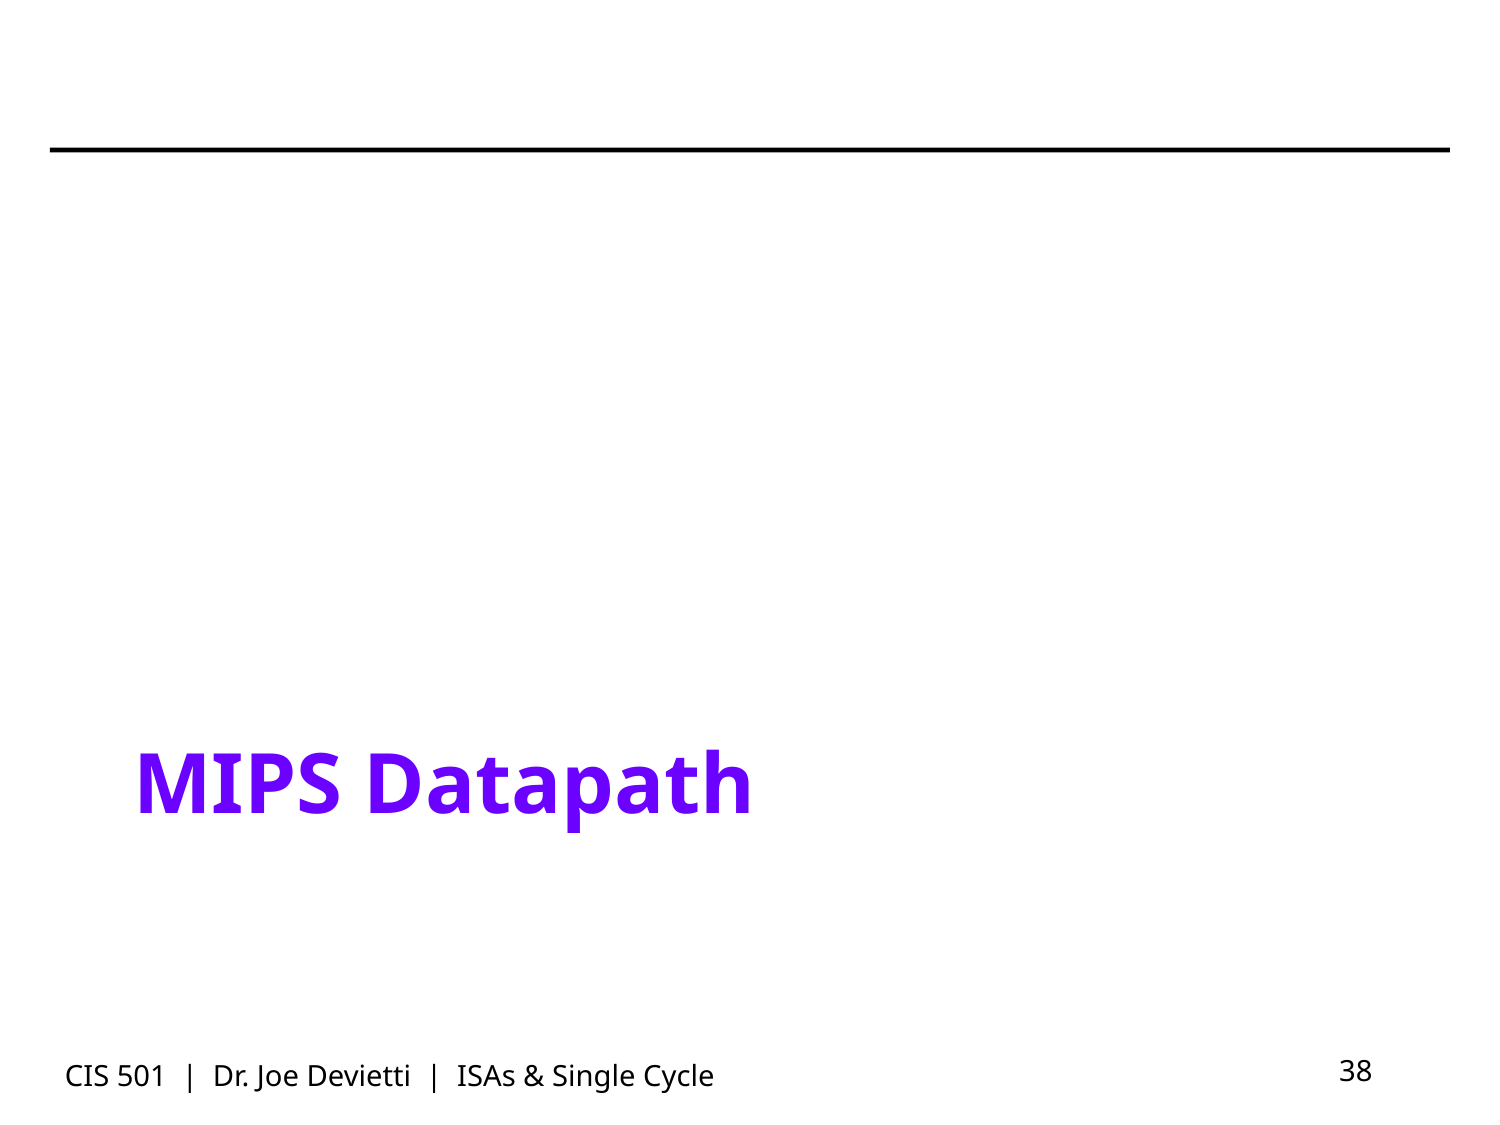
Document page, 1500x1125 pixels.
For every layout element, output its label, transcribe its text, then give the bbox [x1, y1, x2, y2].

text_box MIPS Datapath [118, 722, 1394, 947]
text_box CIS 501 | Dr. Joe Devietti | ISAs & Single Cycle [49, 1049, 988, 1100]
text_box <number> [1074, 1049, 1388, 1100]
